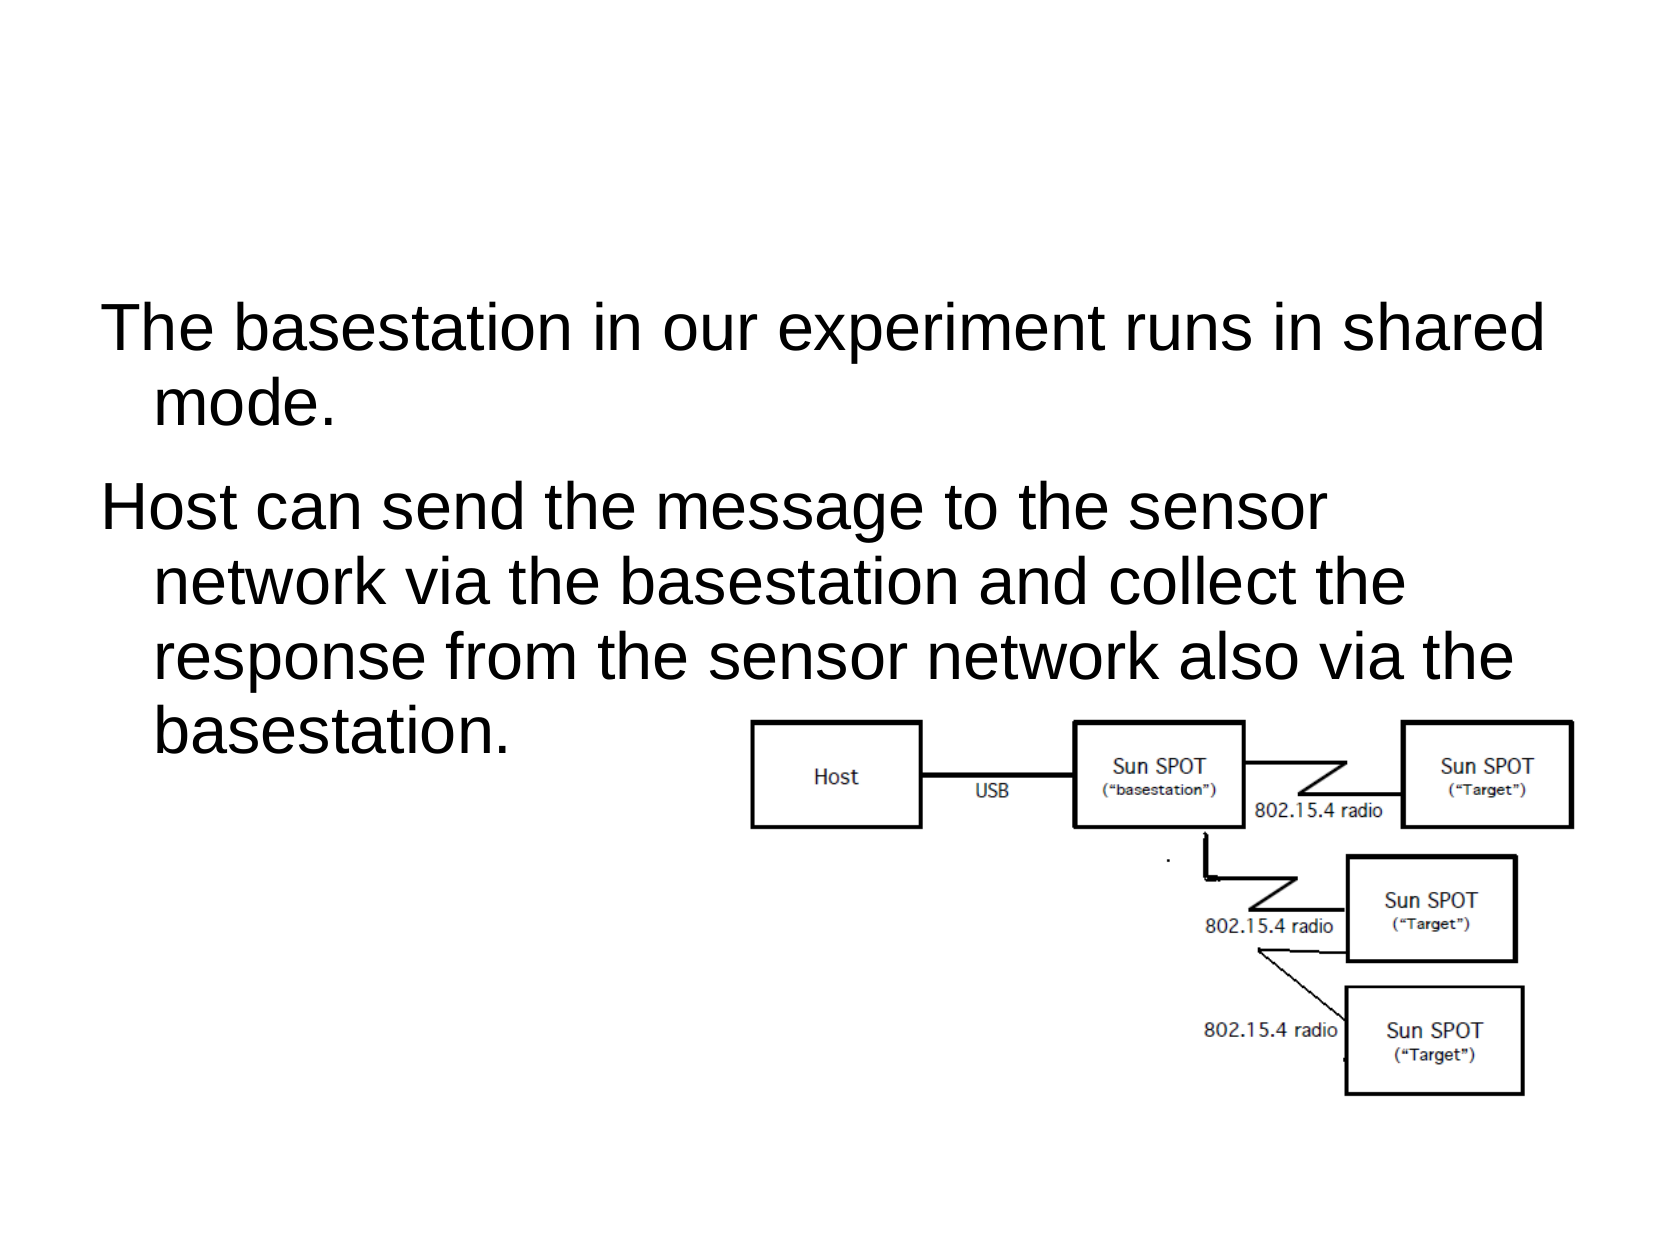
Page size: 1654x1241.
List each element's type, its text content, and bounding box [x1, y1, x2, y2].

picture [700, 674, 1613, 1201]
list The basestation in our experiment runs in shared mode. Host can send the message to the sensor network via the basestation and collect the response from the sensor network also via the basestation. [82, 290, 1571, 1094]
